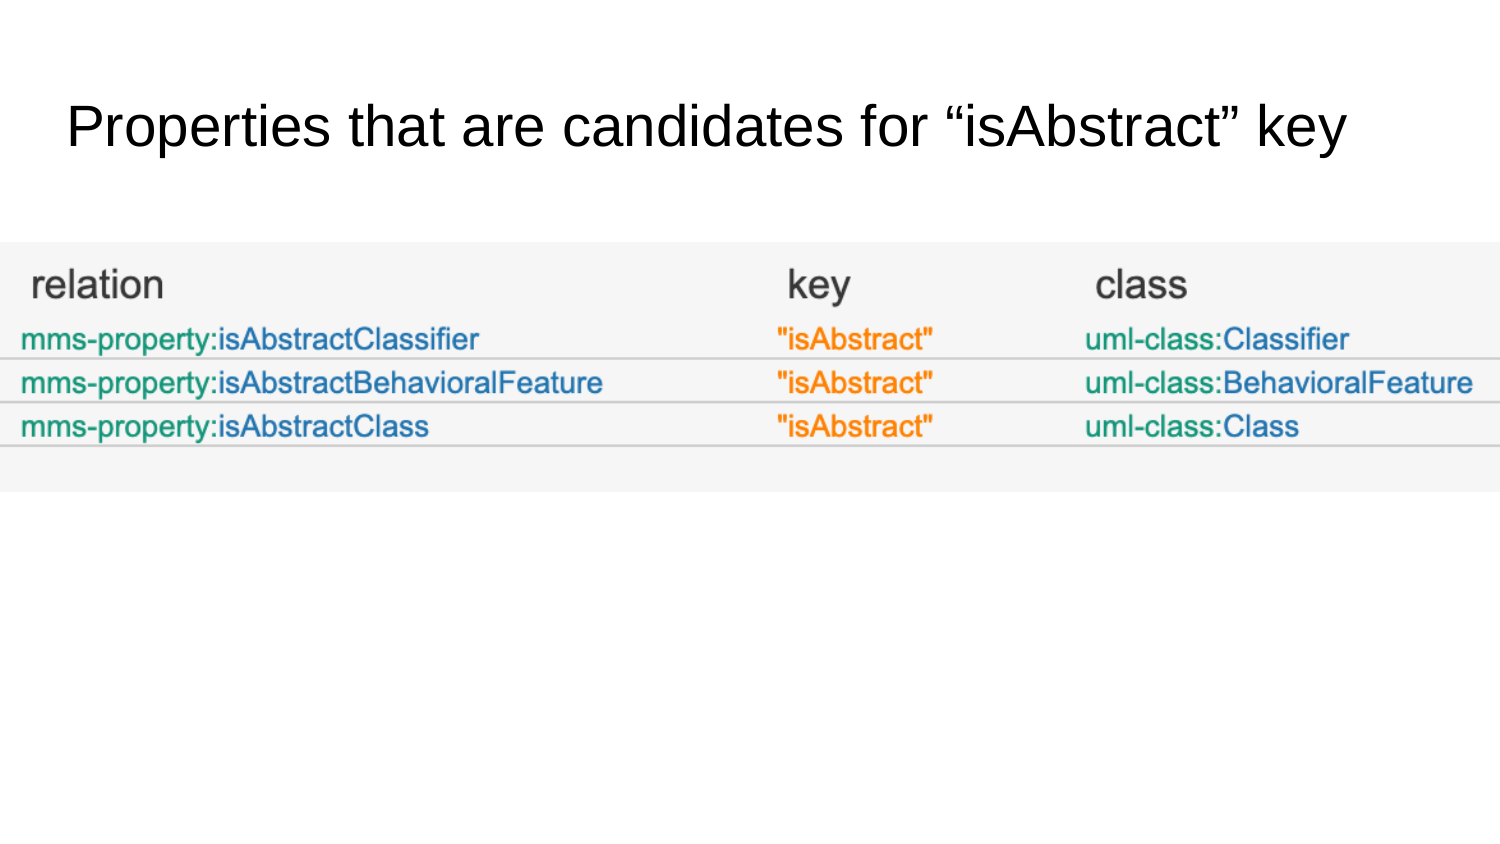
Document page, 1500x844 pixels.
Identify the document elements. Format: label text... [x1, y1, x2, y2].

picture [0, 242, 1500, 492]
title Properties that are candidates for “isAbstract” key [51, 72, 1449, 167]
